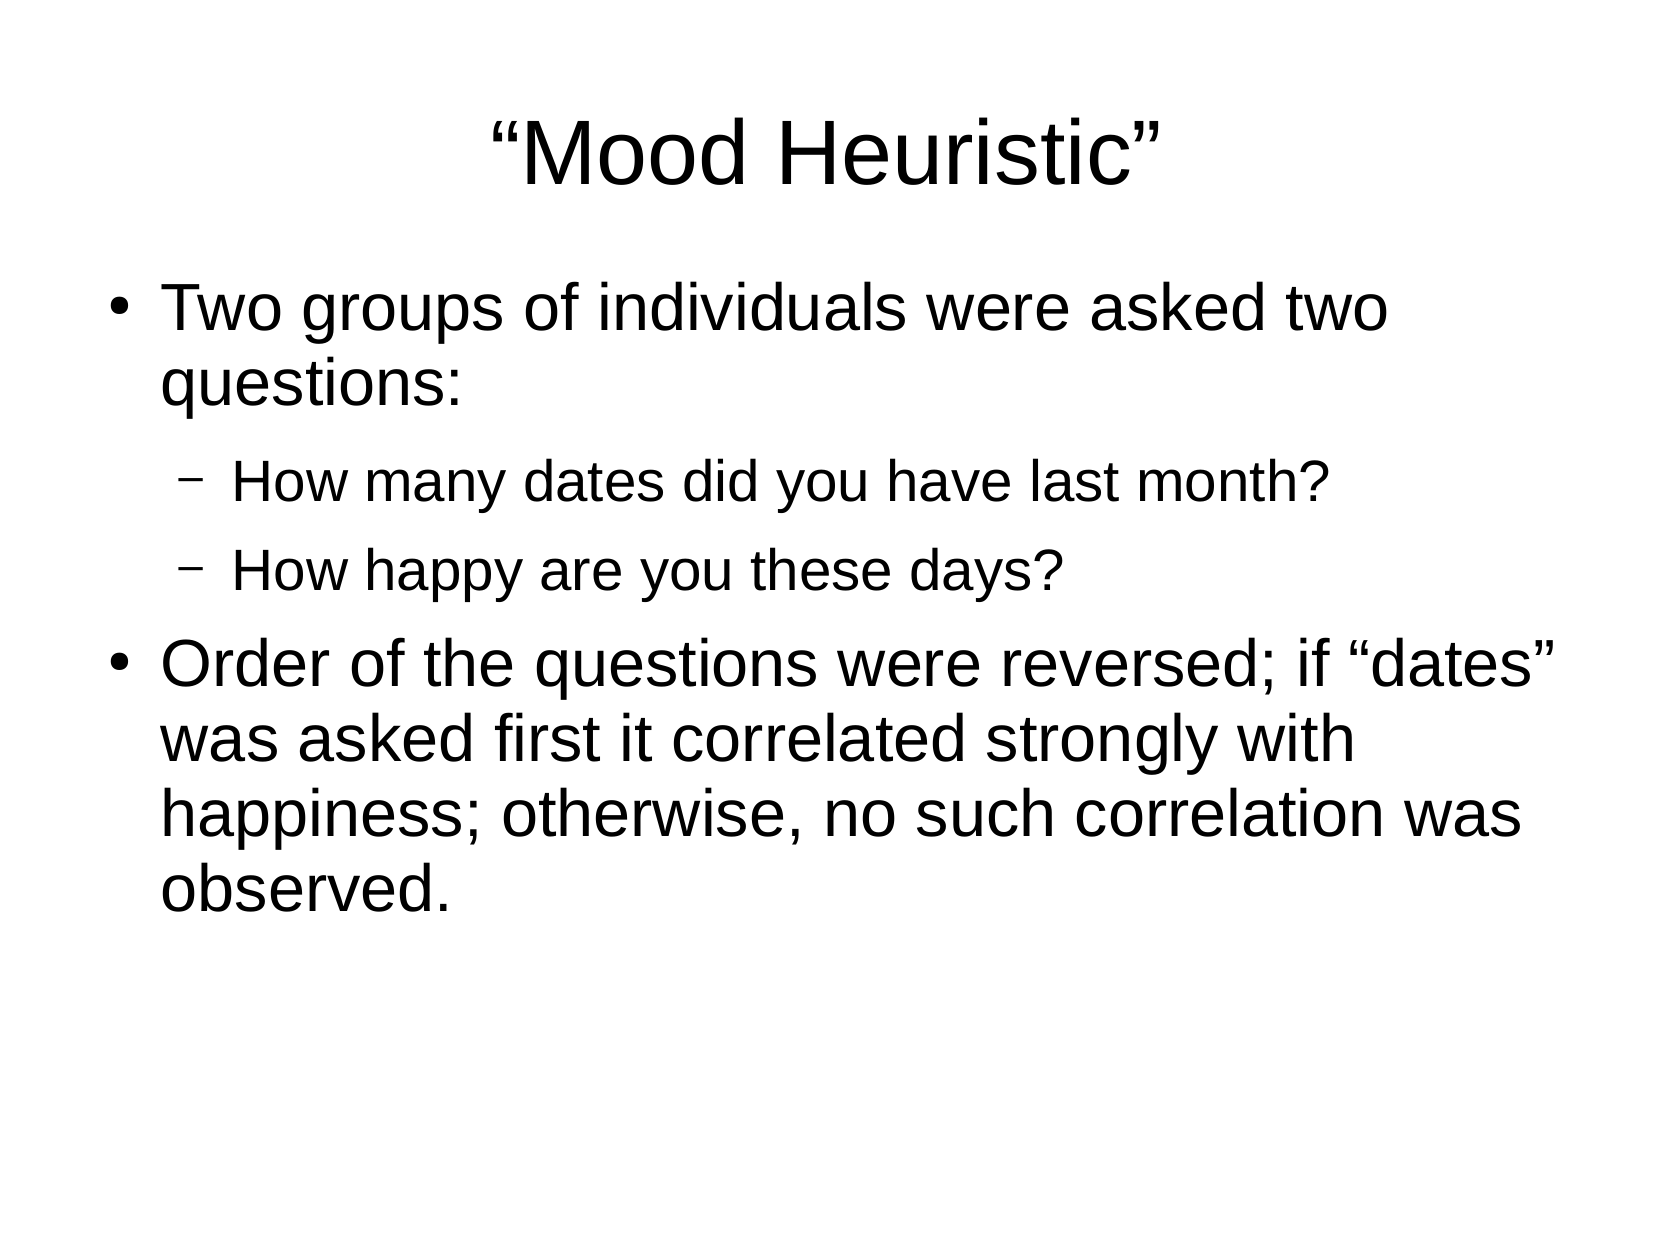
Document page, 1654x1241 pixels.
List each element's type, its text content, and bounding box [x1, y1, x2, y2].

title “Mood Heuristic” [82, 49, 1571, 257]
list Two groups of individuals were asked two questions: How many dates did you have last month? How happy are you these days? Order of the questions were reversed; if “dates” was asked first it correlated strongly with happiness; otherwise, no such correlation was observed. [90, 270, 1579, 990]
